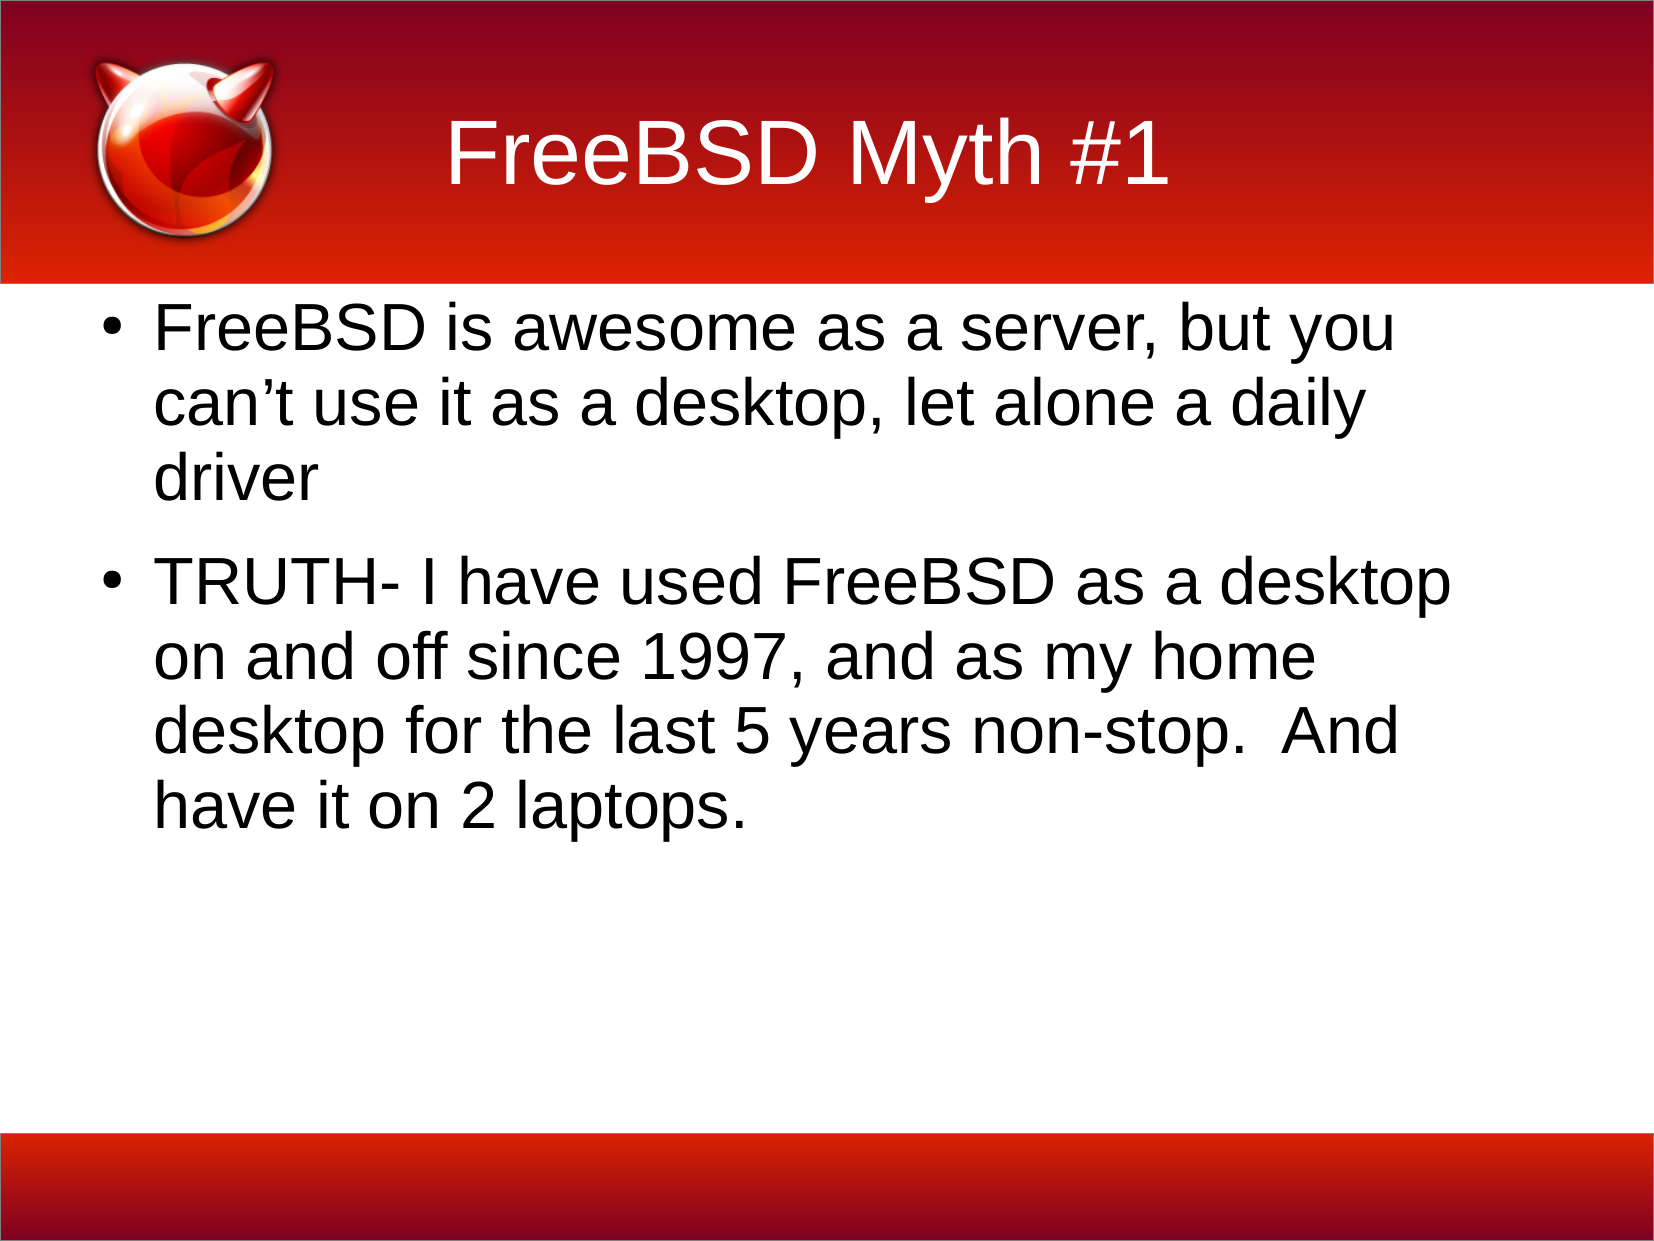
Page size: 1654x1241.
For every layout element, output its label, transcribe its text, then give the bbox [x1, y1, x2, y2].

list FreeBSD is awesome as a server, but you can’t use it as a desktop, let alone a daily driver TRUTH- I have used FreeBSD as a desktop on and off since 1997, and as my home desktop for the last 5 years non-stop. And have it on 2 laptops. [82, 290, 1538, 1010]
title FreeBSD Myth #1 [82, 49, 1536, 257]
